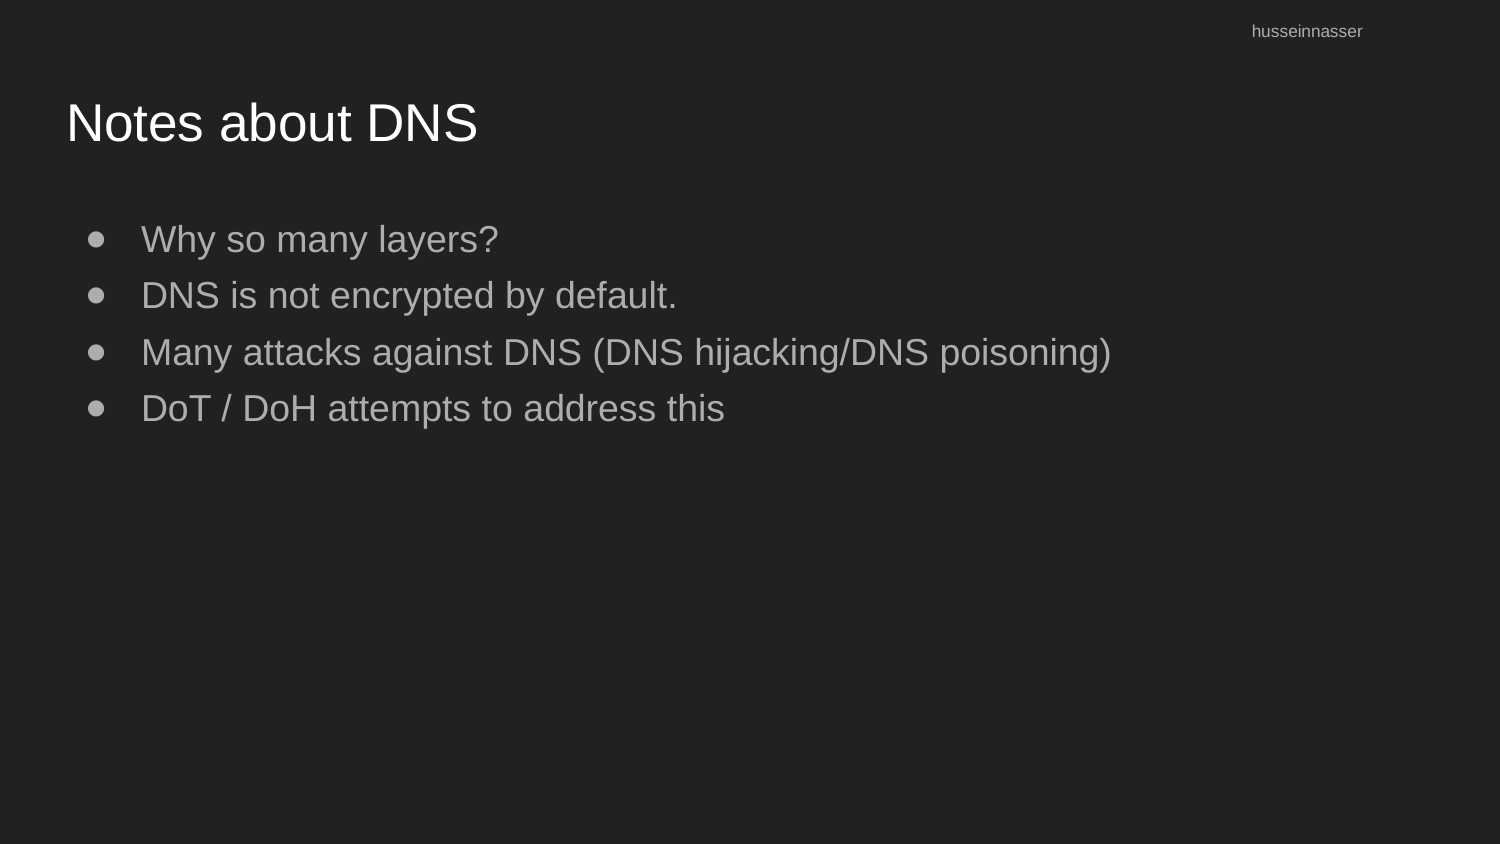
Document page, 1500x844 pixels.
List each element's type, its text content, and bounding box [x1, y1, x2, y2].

title Notes about DNS [51, 72, 1449, 167]
subtitle husseinnasser [1236, 11, 1492, 53]
list Why so many layers? DNS is not encrypted by default. Many attacks against DNS (DNS hijacking/DNS poisoning) DoT / DoH attempts to address this [51, 189, 1449, 750]
